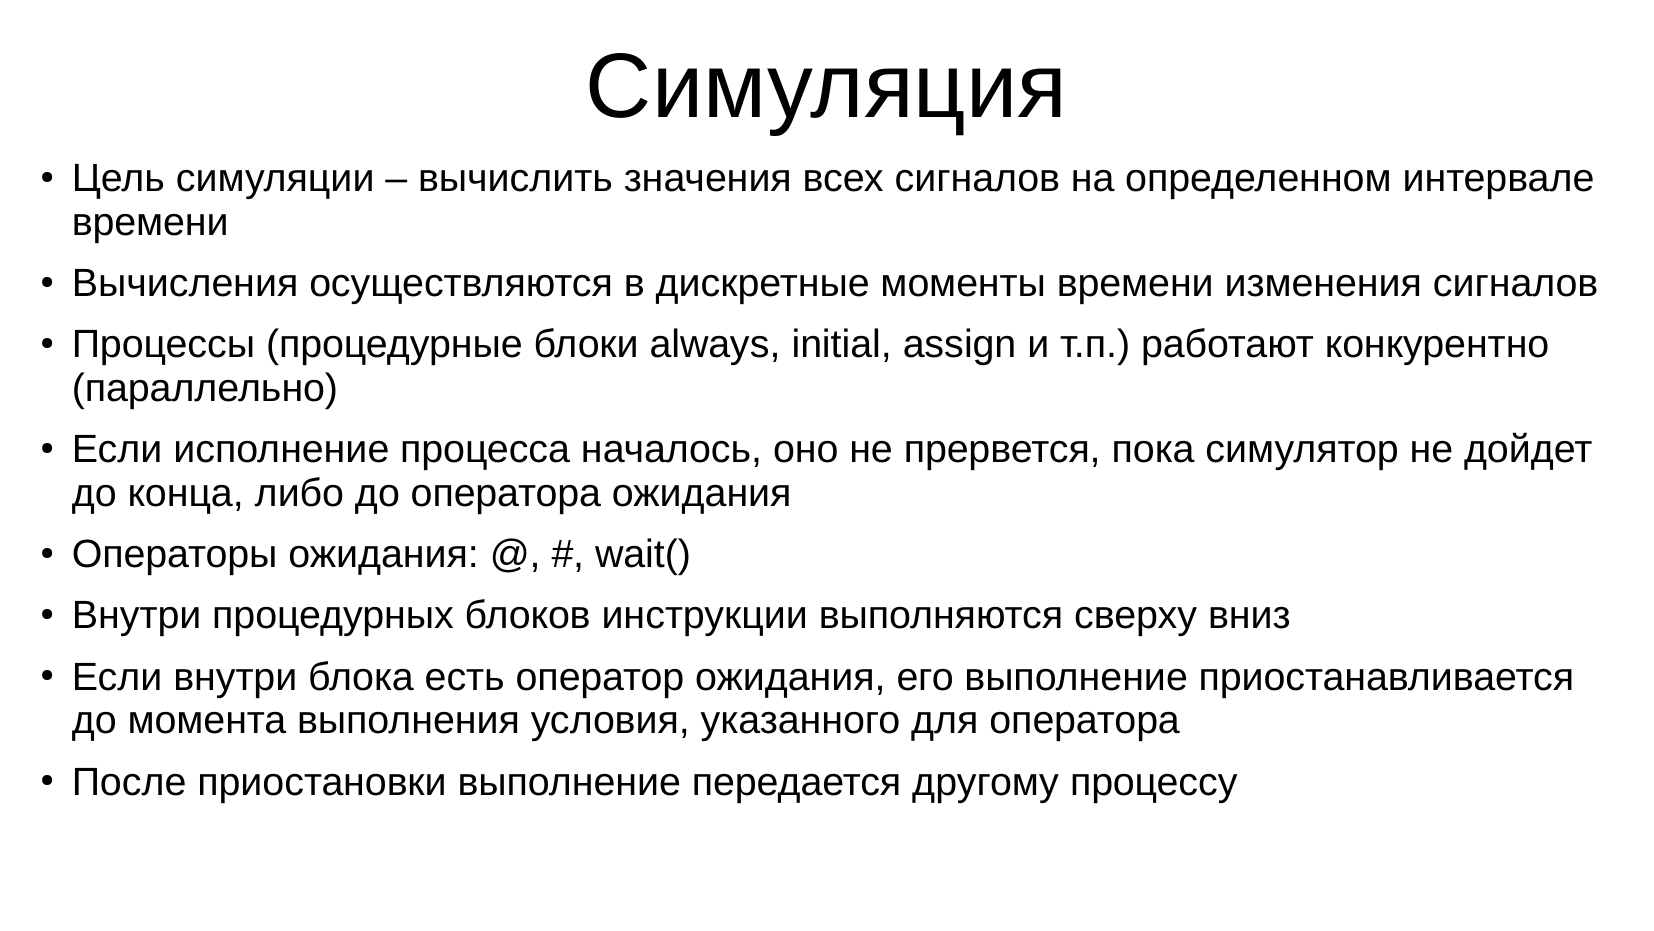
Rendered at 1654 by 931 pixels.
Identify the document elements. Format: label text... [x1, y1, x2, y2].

list Цель симуляции – вычислить значения всех сигналов на определенном интервале времени Вычисления осуществляются в дискретные моменты времени изменения сигналов Процессы (процедурные блоки always, initial, assign и т.п.) работают конкурентно (параллельно) Если исполнение процесса началось, оно не прервется, пока симулятор не дойдет до конца, либо до оператора ожидания Операторы ожидания: @, #, wait() Внутри процедурных блоков инструкции выполняются сверху вниз Если внутри блока есть оператор ожидания, его выполнение приостанавливается до момента выполнения условия, указанного для оператора После приостановки выполнение передается другому процессу [30, 156, 1621, 877]
title Симуляция [82, 7, 1571, 163]
